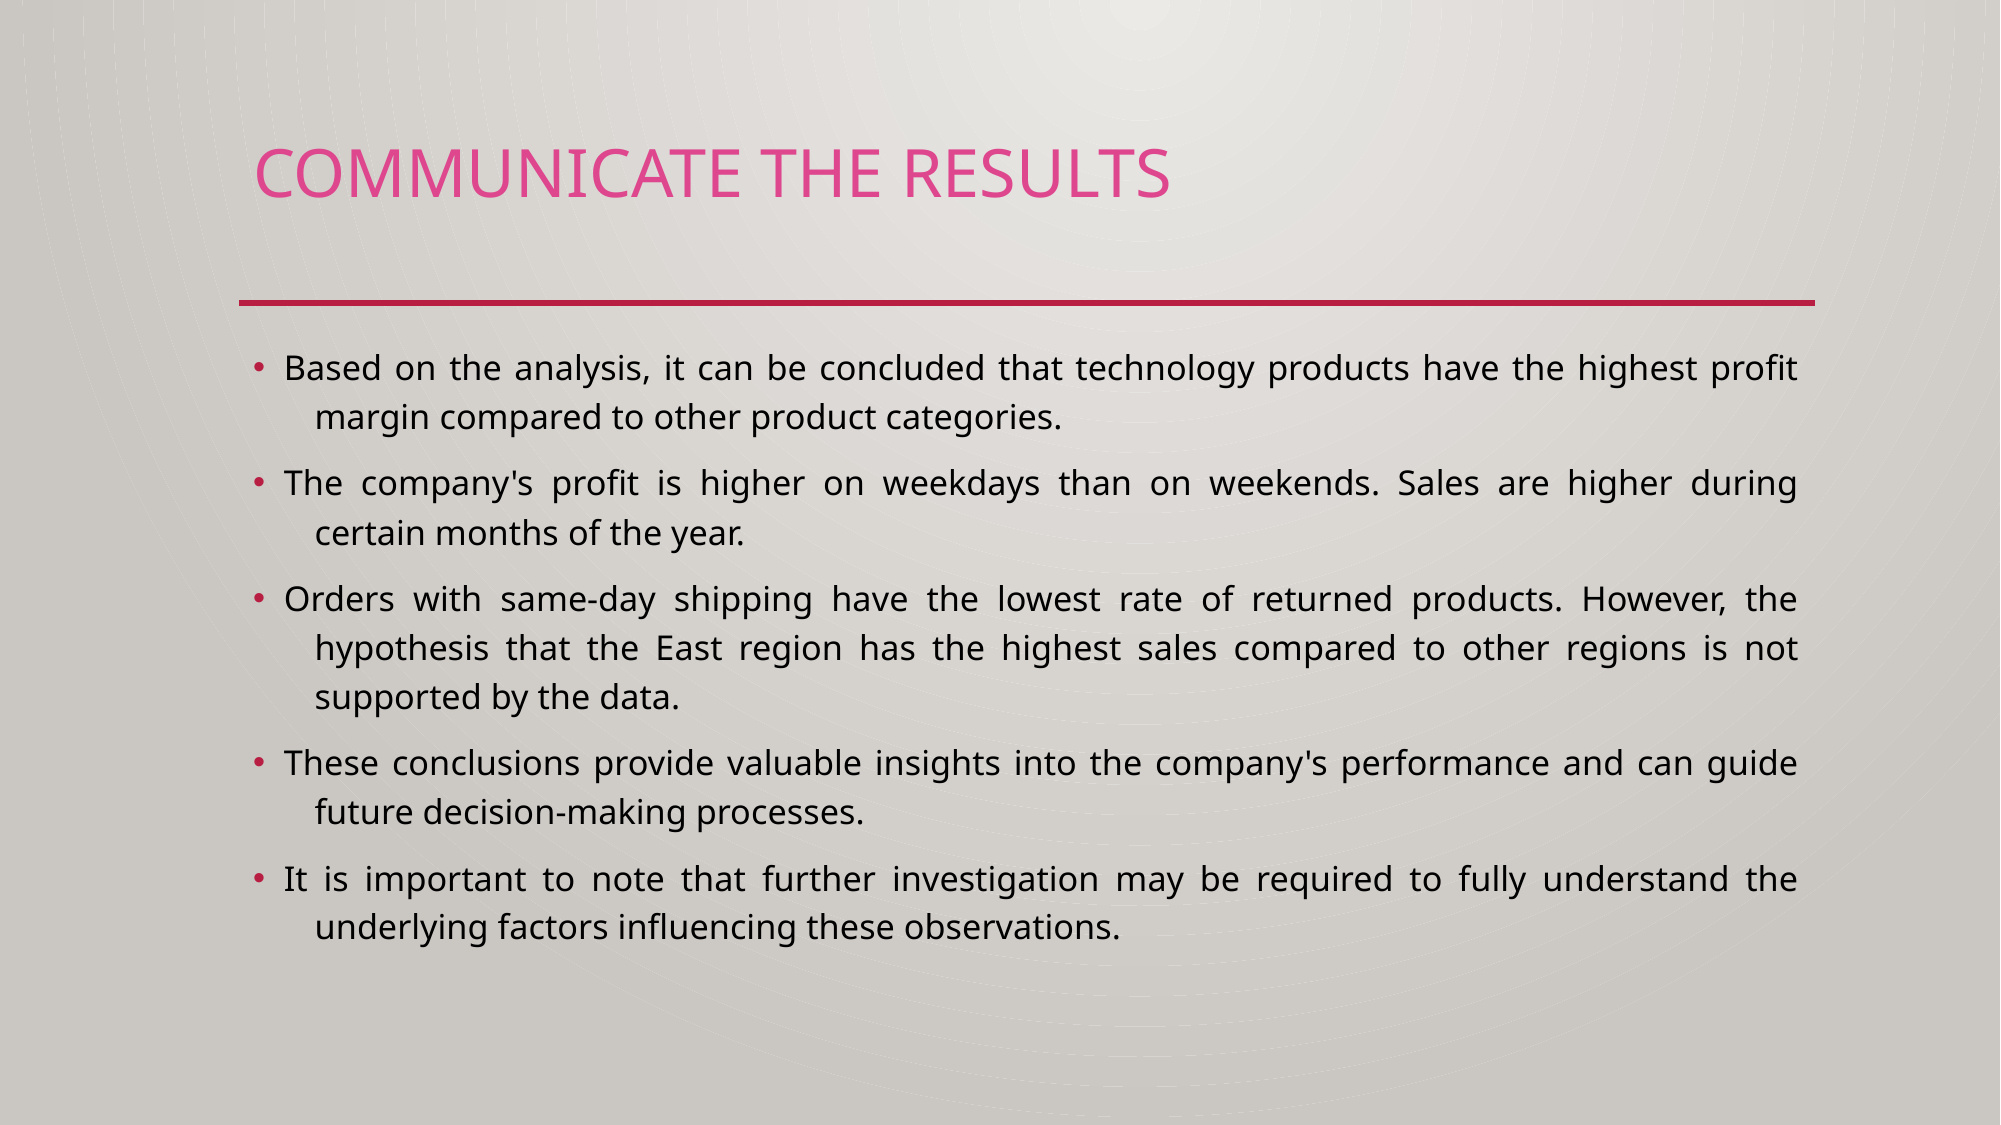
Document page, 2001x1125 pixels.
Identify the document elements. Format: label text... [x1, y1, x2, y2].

list Based on the analysis, it can be concluded that technology products have the highest profit margin compared to other product categories. The company's profit is higher on weekdays than on weekends. Sales are higher during certain months of the year. Orders with same-day shipping have the lowest rate of returned products. However, the hypothesis that the East region has the highest sales compared to other regions is not supported by the data. These conclusions provide valuable insights into the company's performance and can guide future decision-making processes. It is important to note that further investigation may be required to fully understand the underlying factors influencing these observations. [238, 330, 1814, 957]
title Communicate the results [238, 131, 1814, 305]
